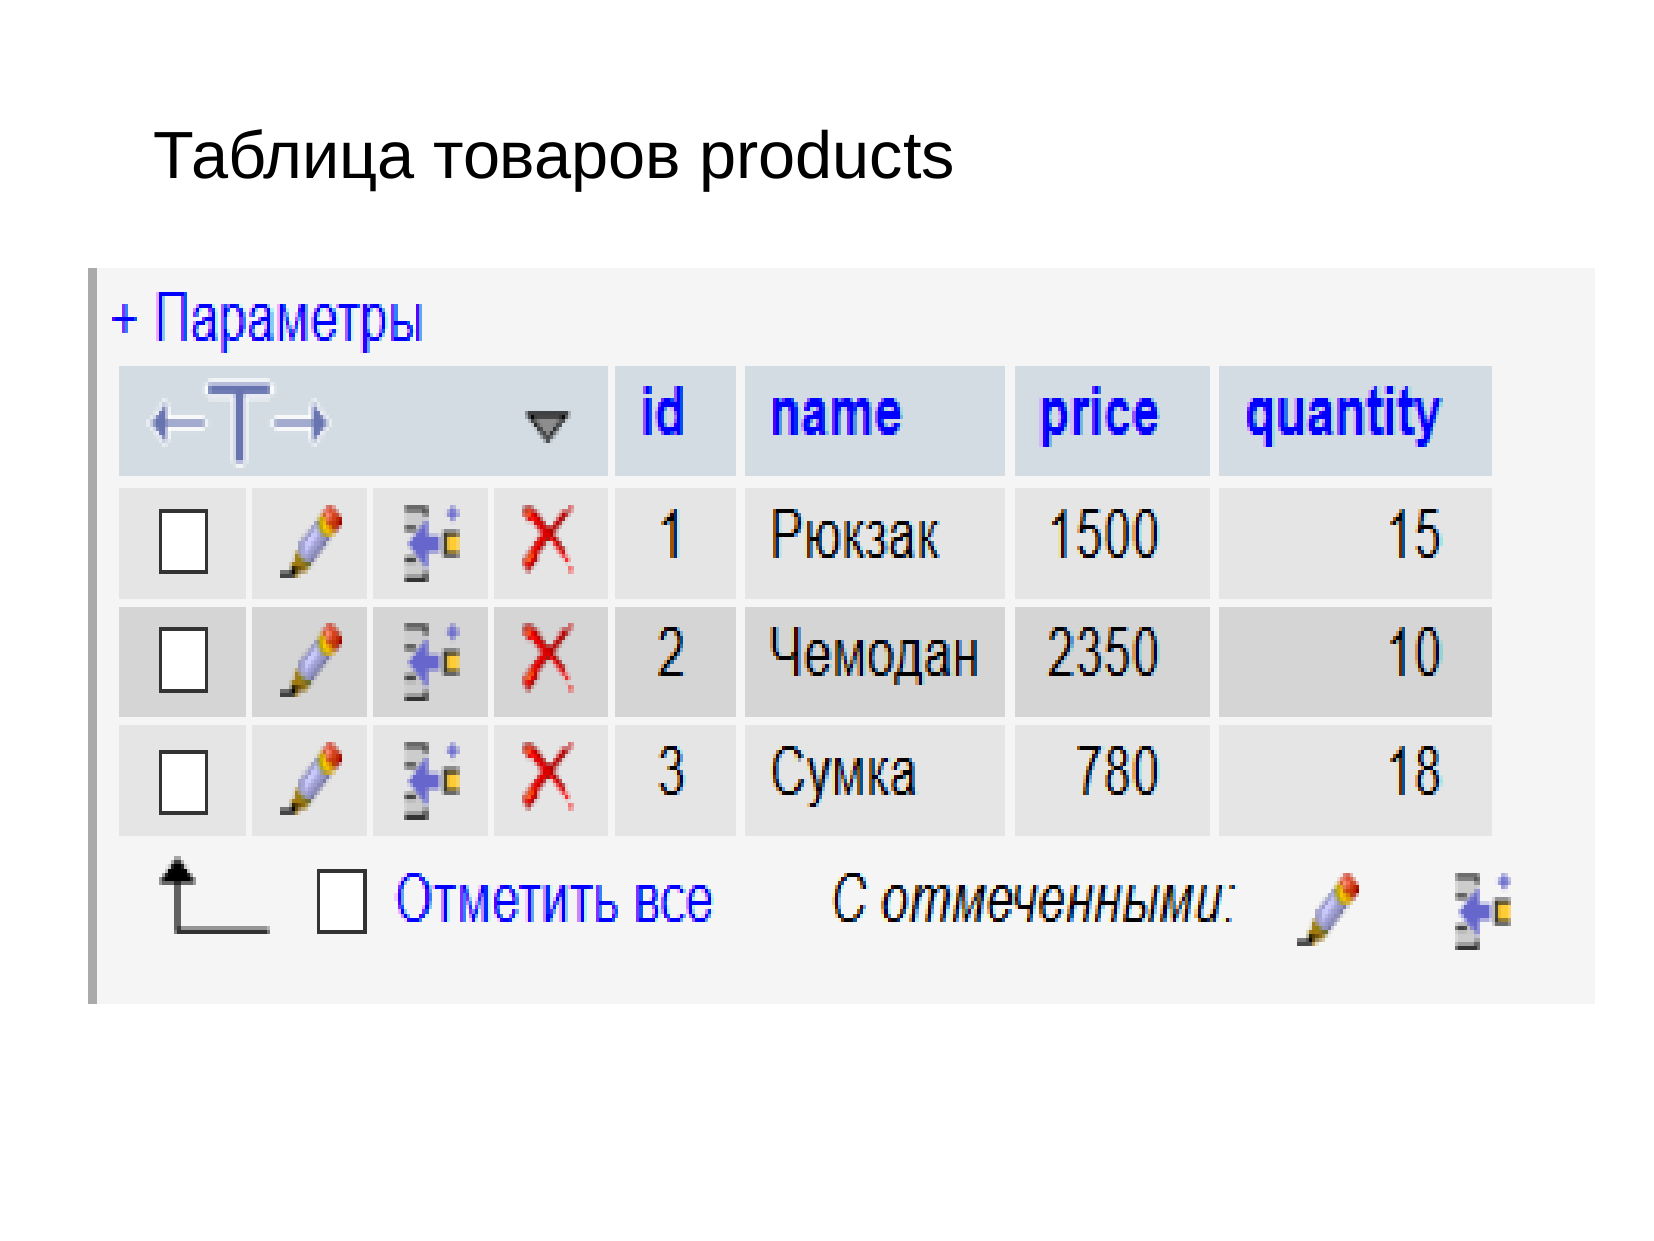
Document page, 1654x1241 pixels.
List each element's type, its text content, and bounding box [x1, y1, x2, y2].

list Таблица товаров products [82, 118, 1571, 266]
picture [88, 268, 1595, 1004]
